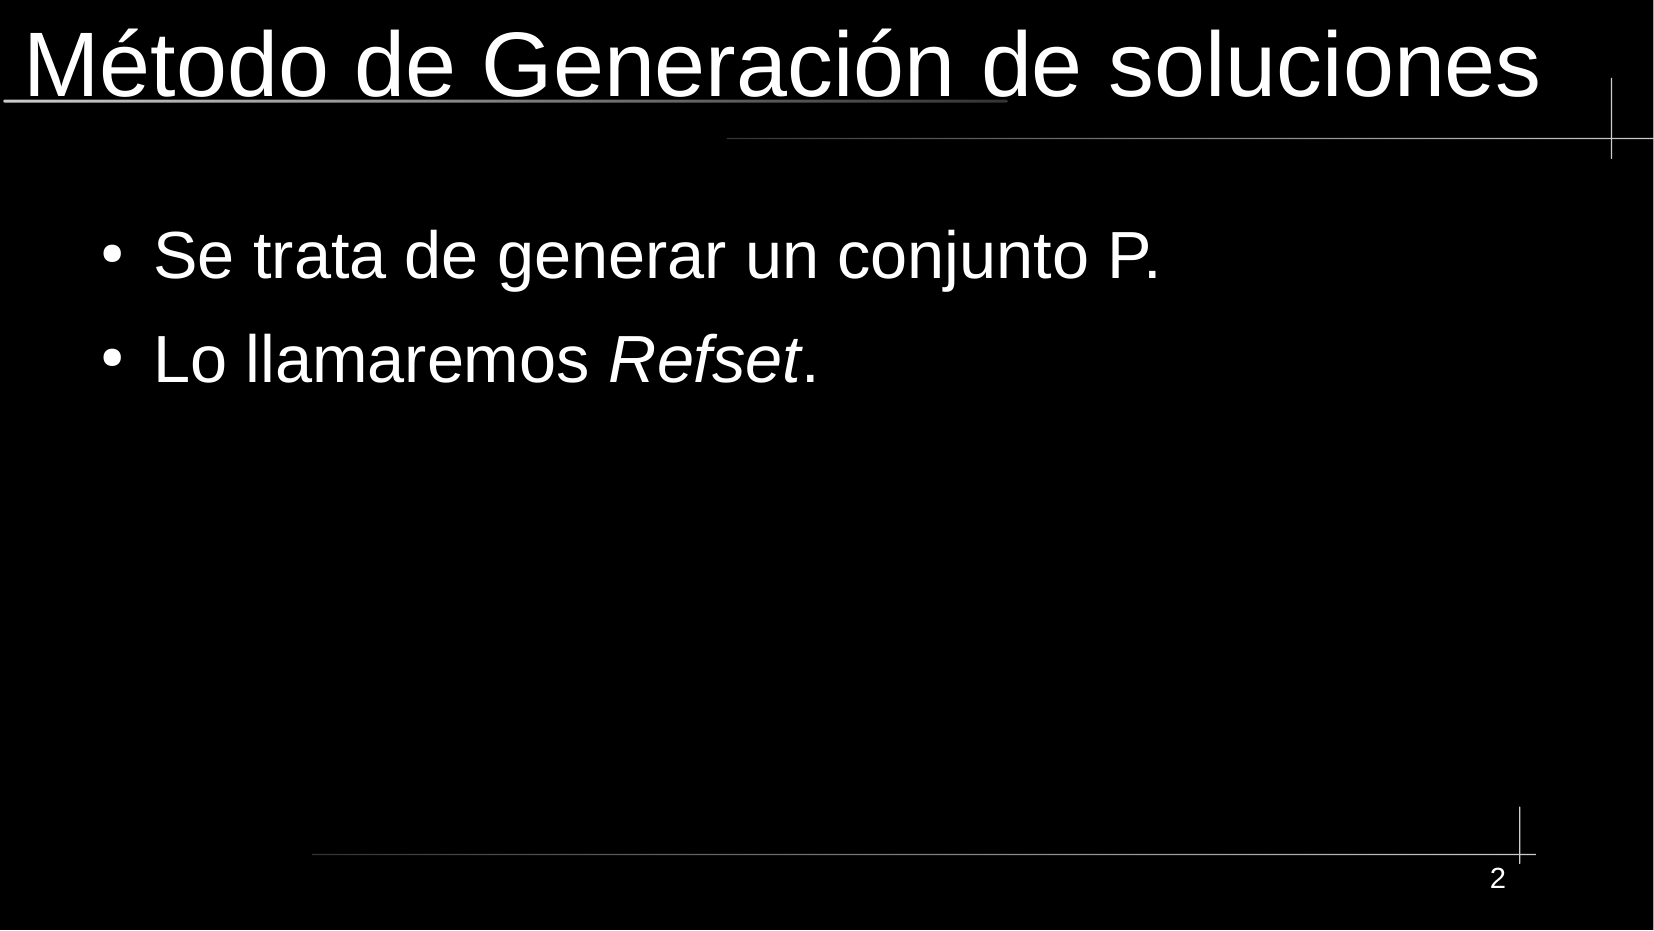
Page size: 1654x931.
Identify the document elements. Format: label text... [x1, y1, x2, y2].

title Método de Generación de soluciones [23, 11, 1589, 119]
list Se trata de generar un conjunto P. Lo llamaremos Refset. [82, 217, 1571, 758]
